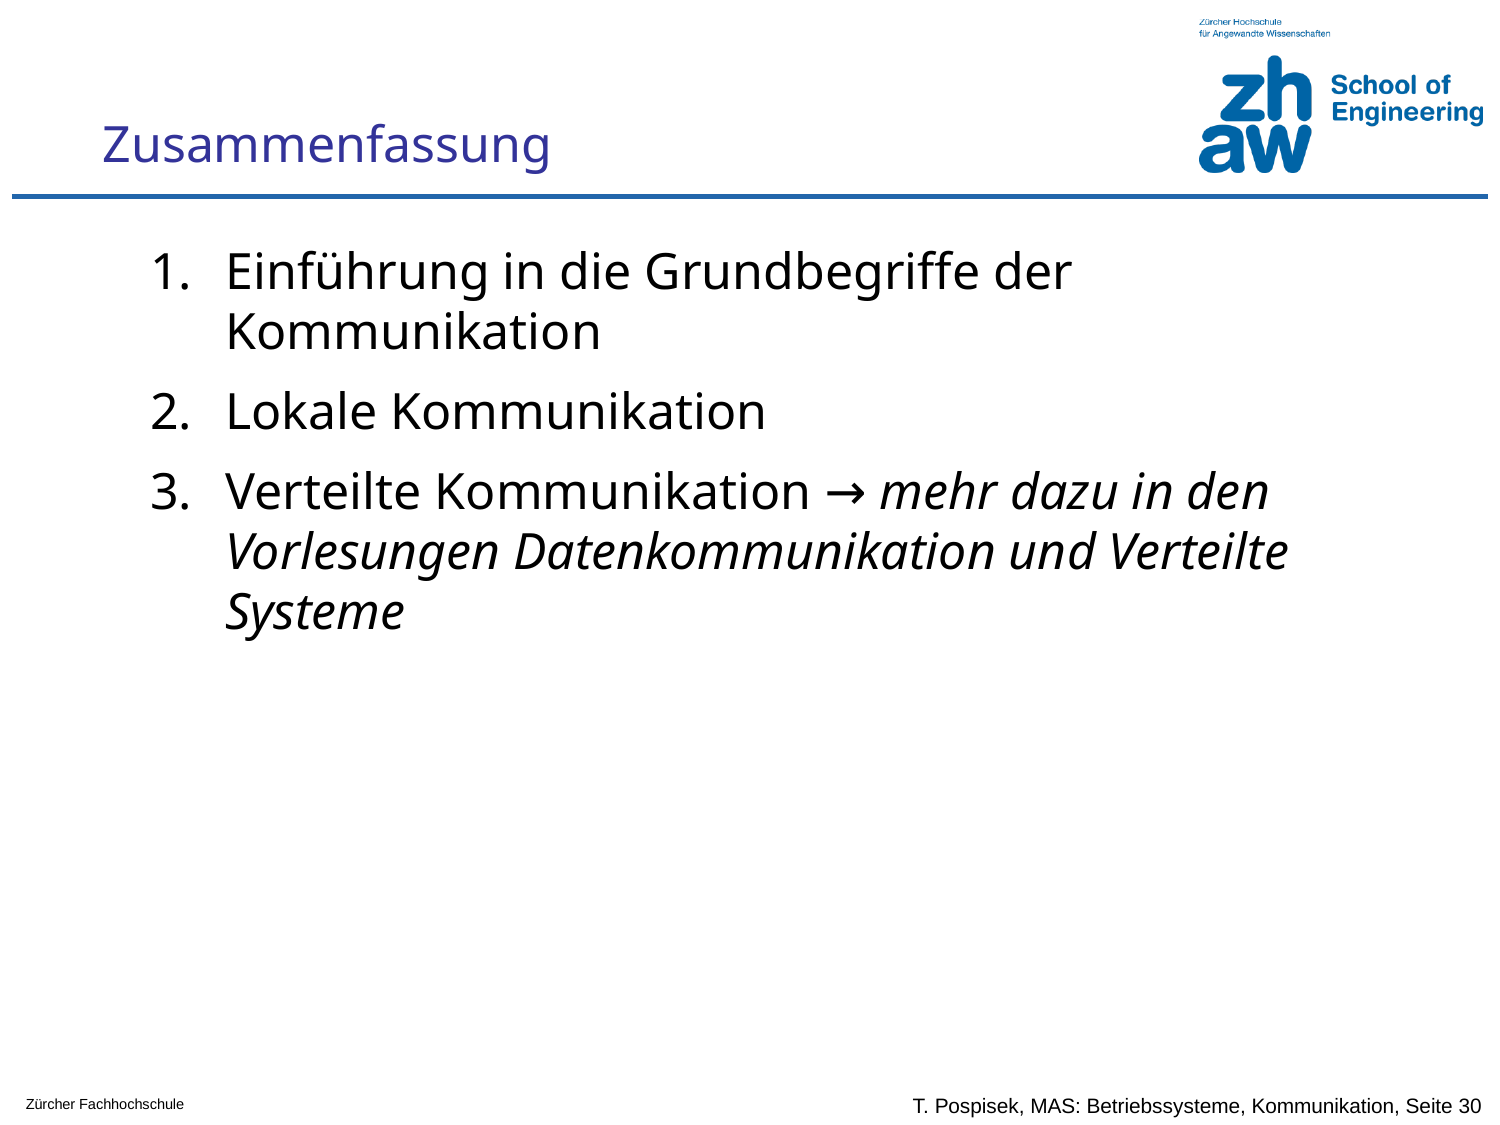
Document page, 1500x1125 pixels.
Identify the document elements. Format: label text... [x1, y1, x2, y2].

text_box Einführung in die Grundbegriffe der Kommunikation Lokale Kommunikation Verteilte Kommunikation → mehr dazu in den Vorlesungen Datenkommunikation und Verteilte Systeme [135, 231, 1349, 670]
title Zusammenfassung [87, 42, 1366, 181]
picture [1199, 19, 1483, 173]
